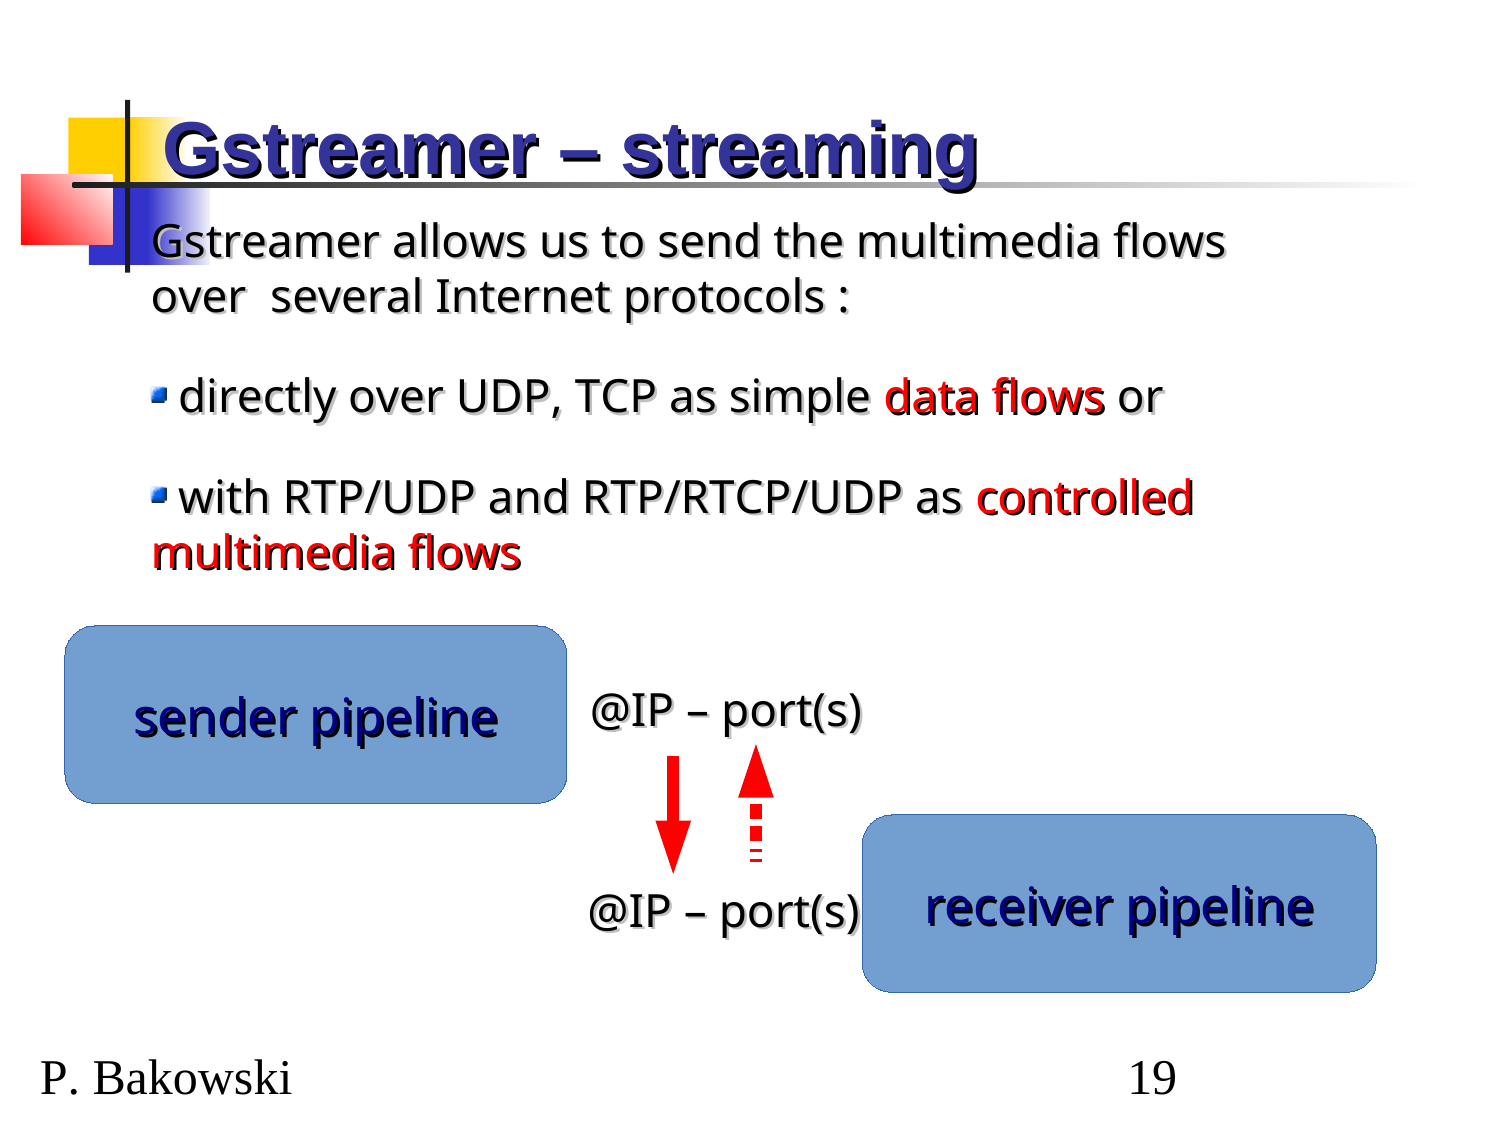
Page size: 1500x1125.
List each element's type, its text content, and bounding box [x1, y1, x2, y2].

text_box sender pipeline [64, 625, 567, 804]
text_box Gstreamer allows us to send the multimedia flows over several Internet protocols : directly over UDP, TCP as simple data flows or with RTP/UDP and RTP/RTCP/UDP as controlled multimedia flows [135, 203, 1270, 585]
title Gstreamer – streaming [147, 92, 1394, 213]
text_box @IP – port(s) [572, 874, 892, 944]
text_box @IP – port(s) [574, 673, 916, 744]
text_box receiver pipeline [862, 814, 1377, 993]
